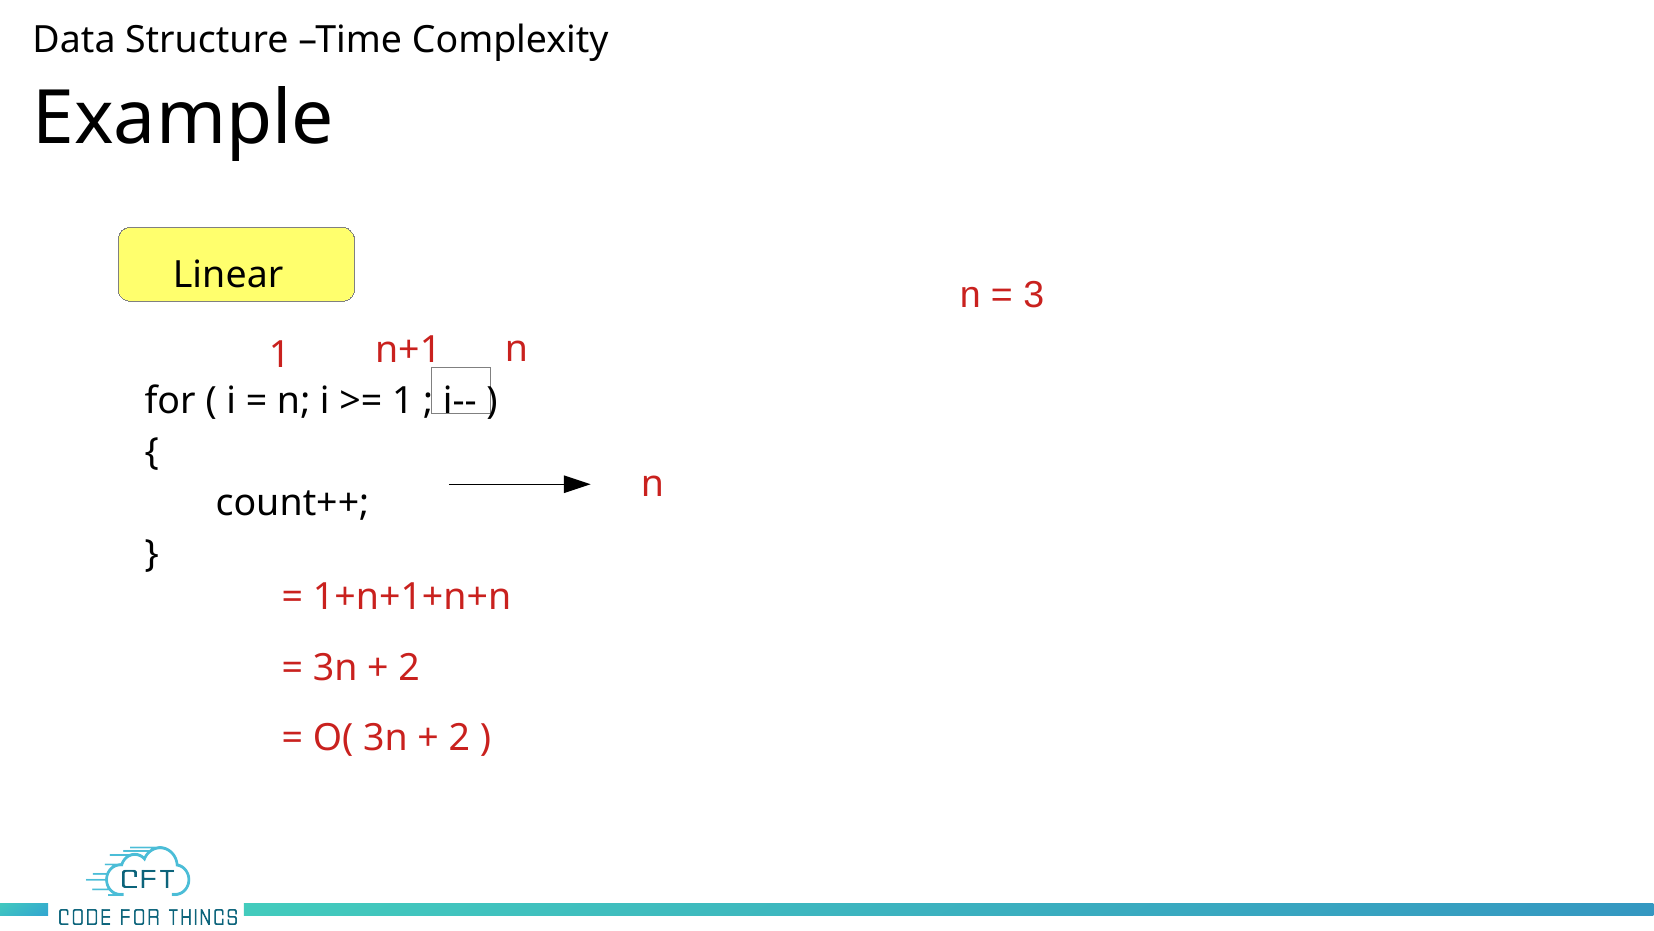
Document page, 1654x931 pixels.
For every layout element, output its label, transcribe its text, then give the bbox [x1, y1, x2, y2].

title Data Structure –Time Complexity Example [32, 12, 1184, 166]
picture [59, 846, 237, 925]
text_box Linear [158, 239, 308, 299]
text_box 1 [253, 319, 308, 379]
text_box = 3n + 2 [257, 632, 615, 691]
text_box n [625, 449, 680, 508]
text_box [118, 227, 355, 302]
text_box n [490, 313, 544, 373]
text_box n+1 [360, 315, 469, 374]
text_box n = 3 [944, 265, 1060, 323]
text_box = 1+n+1+n+n [257, 561, 615, 621]
text_box = O( 3n + 2 ) [257, 703, 615, 762]
text_box for ( i = n; i >= 1 ; i-- ) { count++; } [94, 366, 662, 556]
